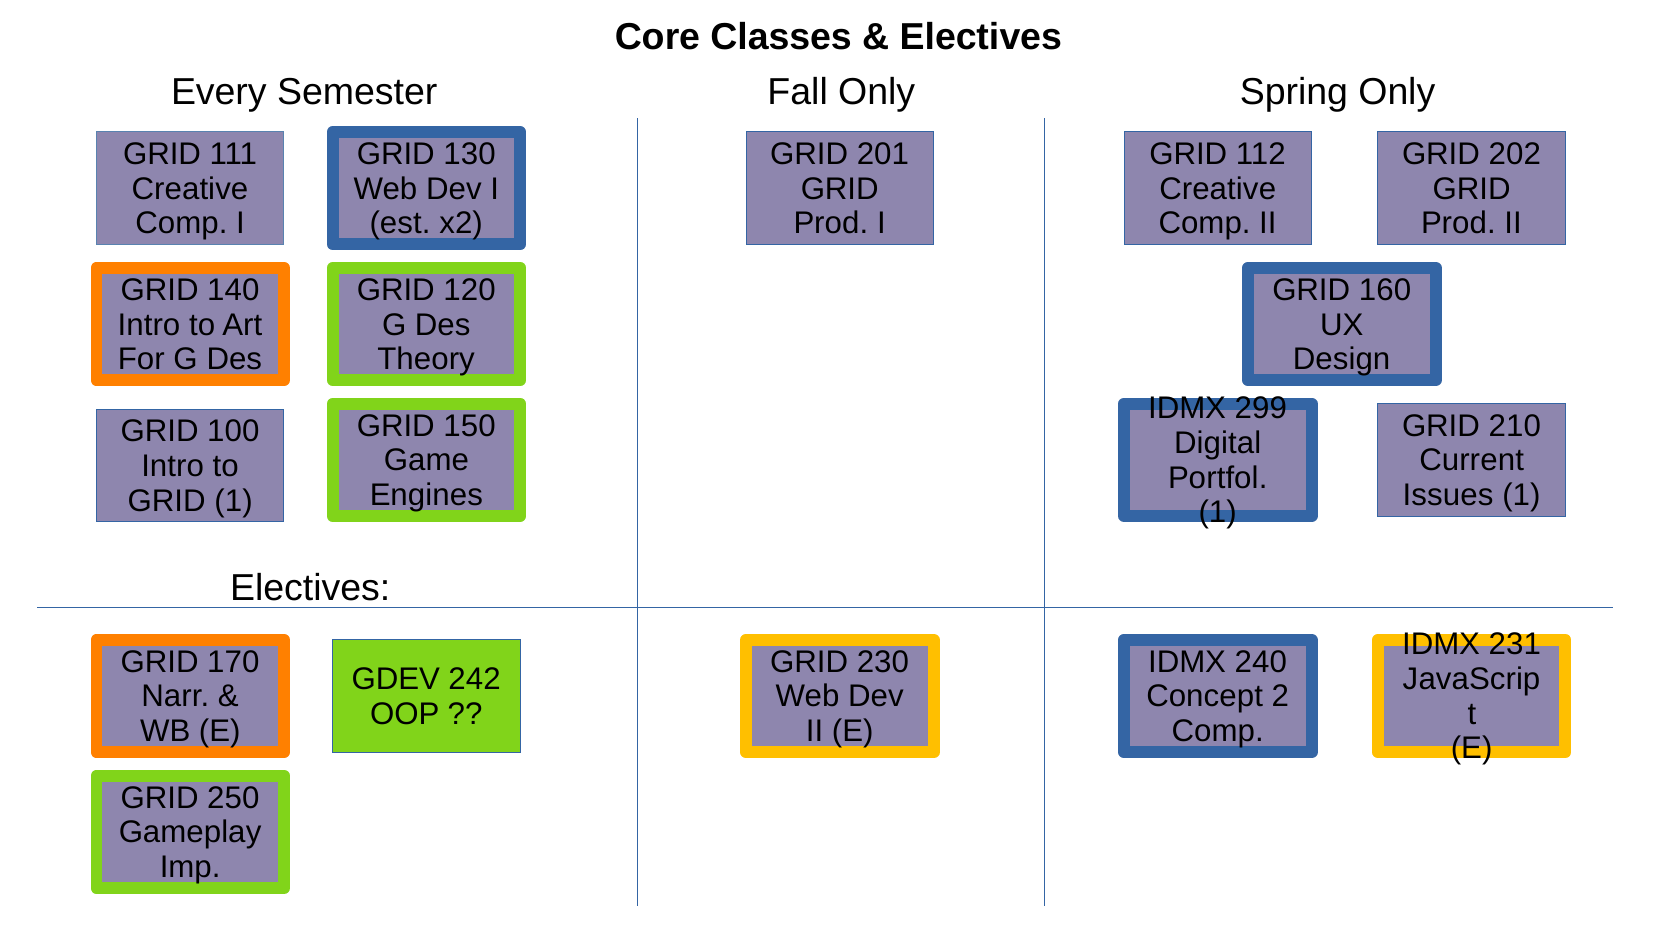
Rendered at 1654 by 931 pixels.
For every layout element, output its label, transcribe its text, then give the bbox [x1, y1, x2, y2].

text_box GRID 202 GRID Prod. II [1377, 131, 1566, 245]
text_box GRID 150 Game Engines [332, 403, 521, 517]
text_box GDEV 242 OOP ?? [332, 639, 521, 753]
text_box GRID 120 G Des Theory [332, 267, 521, 381]
text_box GRID 170 Narr. & WB (E) [96, 639, 284, 753]
text_box GRID 111 Creative Comp. I [96, 131, 284, 245]
text_box GRID 210 Current Issues (1) [1377, 403, 1566, 517]
text_box Every Semester [156, 63, 453, 121]
text_box GRID 112 Creative Comp. II [1124, 131, 1312, 245]
text_box Electives: [215, 559, 406, 607]
text_box Core Classes & Electives [600, 7, 1078, 65]
text_box GRID 230 Web Dev II (E) [746, 639, 934, 753]
text_box IDMX 231 JavaScript (E) [1377, 639, 1566, 753]
text_box Electives: [215, 608, 406, 617]
text_box GRID 201 GRID Prod. I [746, 131, 934, 245]
text_box GRID 250 Gameplay Imp. [96, 775, 284, 889]
text_box GRID 160 UX Design [1248, 267, 1436, 381]
text_box IDMX 299 Digital Portfol. (1) [1124, 403, 1312, 517]
text_box GRID 140 Intro to Art For G Des [96, 267, 284, 381]
text_box GRID 100 Intro to GRID (1) [96, 409, 284, 522]
text_box IDMX 240 Concept 2 Comp. [1124, 639, 1312, 753]
text_box GRID 130 Web Dev I (est. x2) [332, 131, 521, 245]
text_box Spring Only [1225, 63, 1451, 121]
text_box Fall Only [752, 65, 931, 121]
